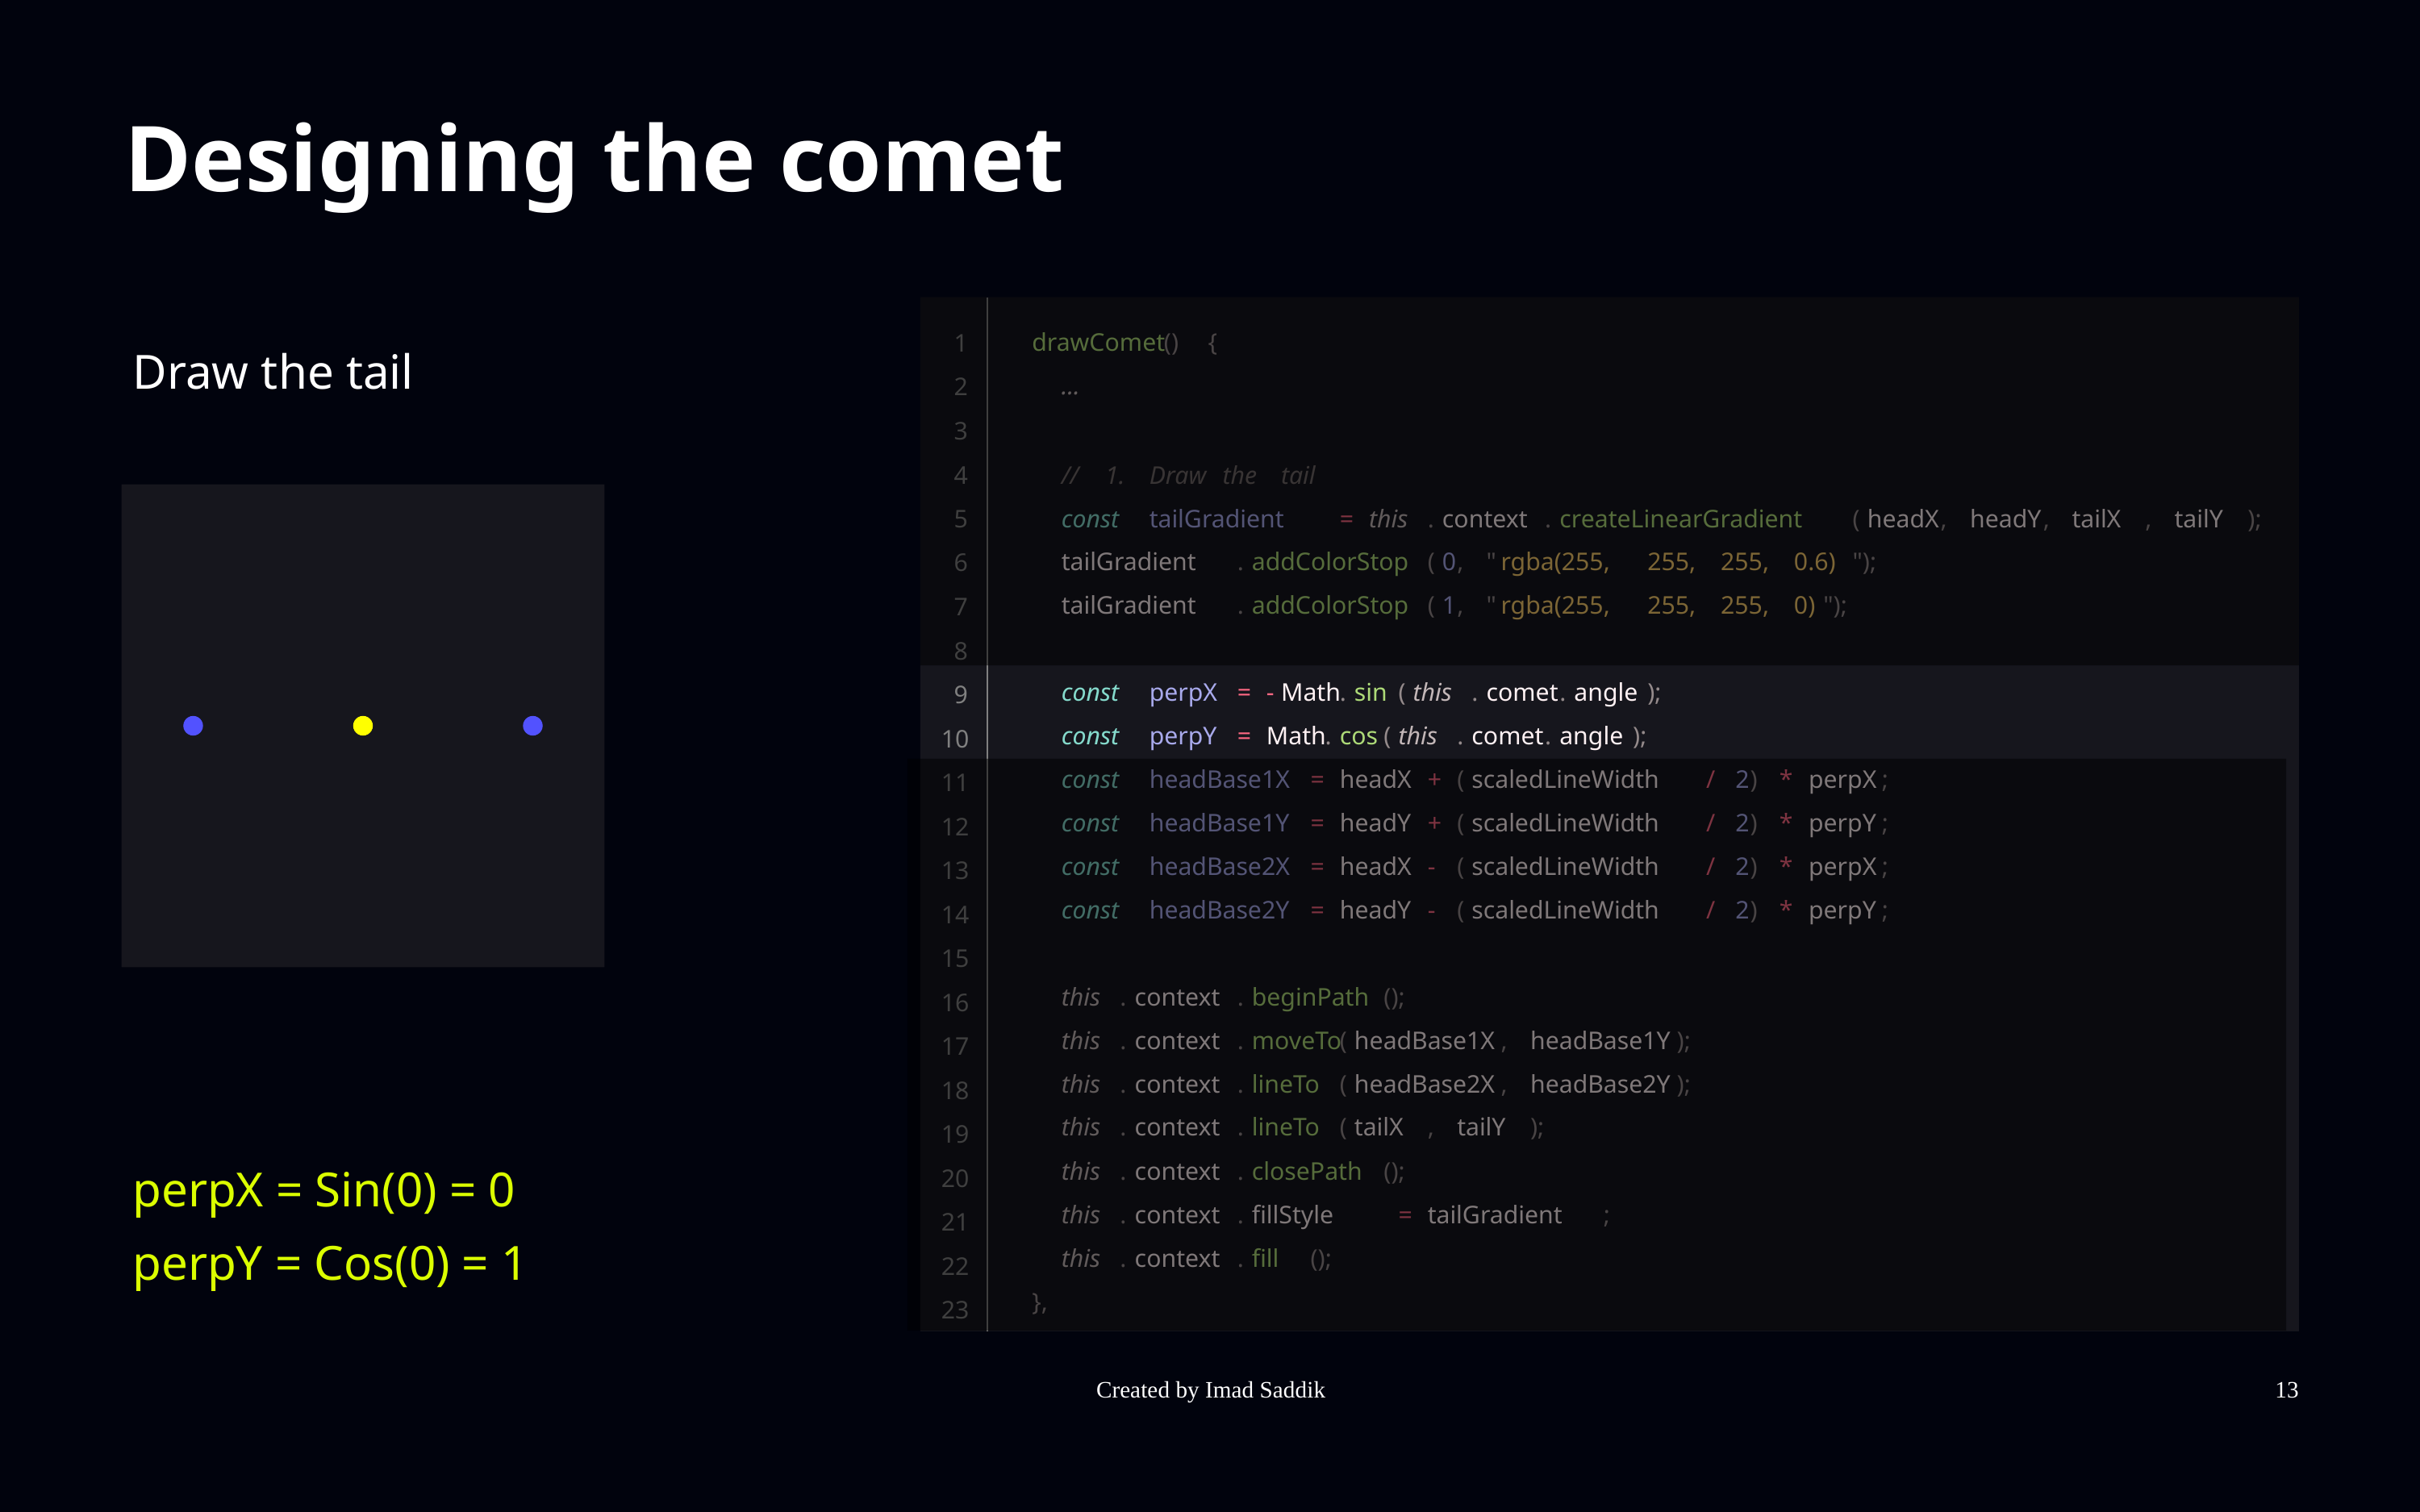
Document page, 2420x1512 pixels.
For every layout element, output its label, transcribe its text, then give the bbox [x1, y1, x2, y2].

text_box Designing the comet [112, 61, 1411, 251]
picture [121, 484, 606, 968]
picture [920, 297, 2300, 1331]
text_box Draw the tail [121, 301, 817, 399]
text_box perpX = Sin(0) = 0 perpY = Cos(0) = 1 [121, 1140, 606, 1301]
text_box [907, 758, 2287, 1331]
text_box [920, 297, 2299, 666]
